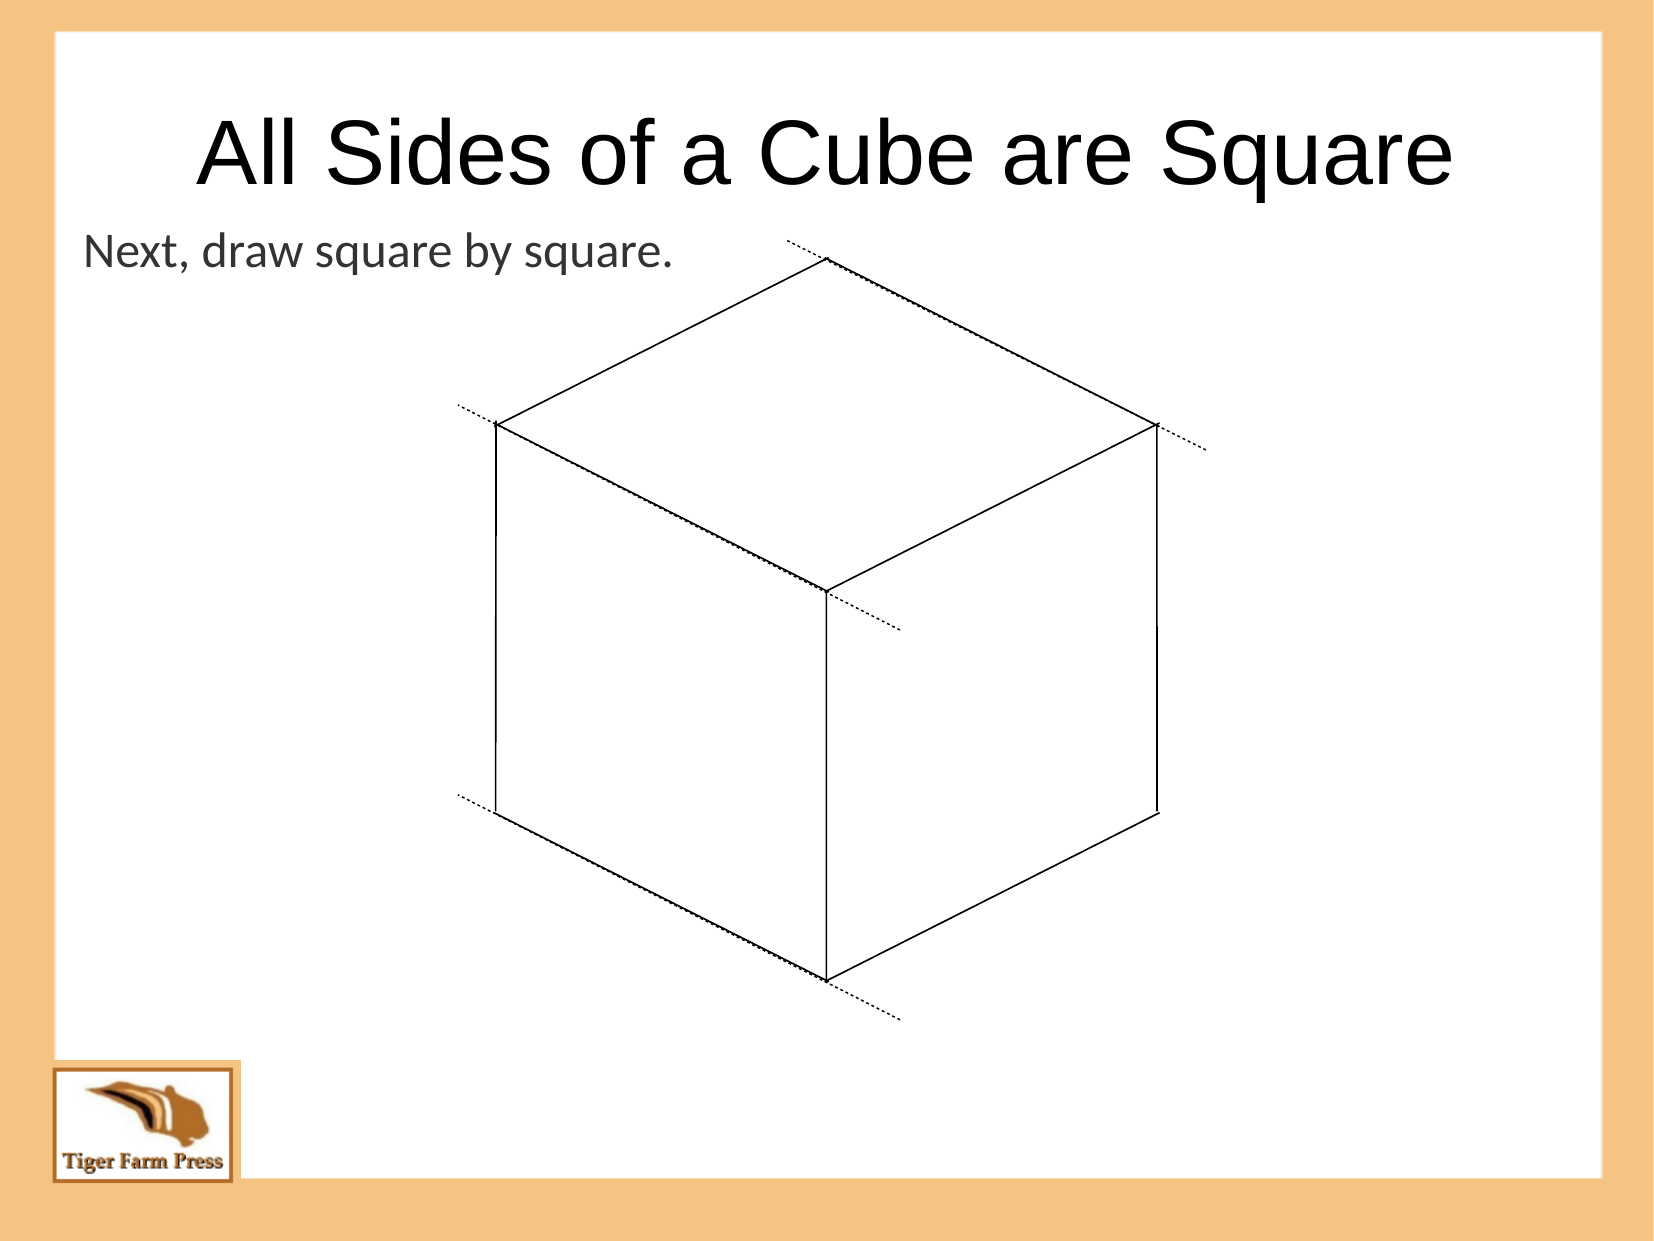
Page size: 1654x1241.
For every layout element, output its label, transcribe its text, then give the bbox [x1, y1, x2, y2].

title All Sides of a Cube are Square [82, 49, 1571, 257]
list Next, draw square by square. [83, 231, 1572, 1050]
picture [0, 0, 1654, 1241]
